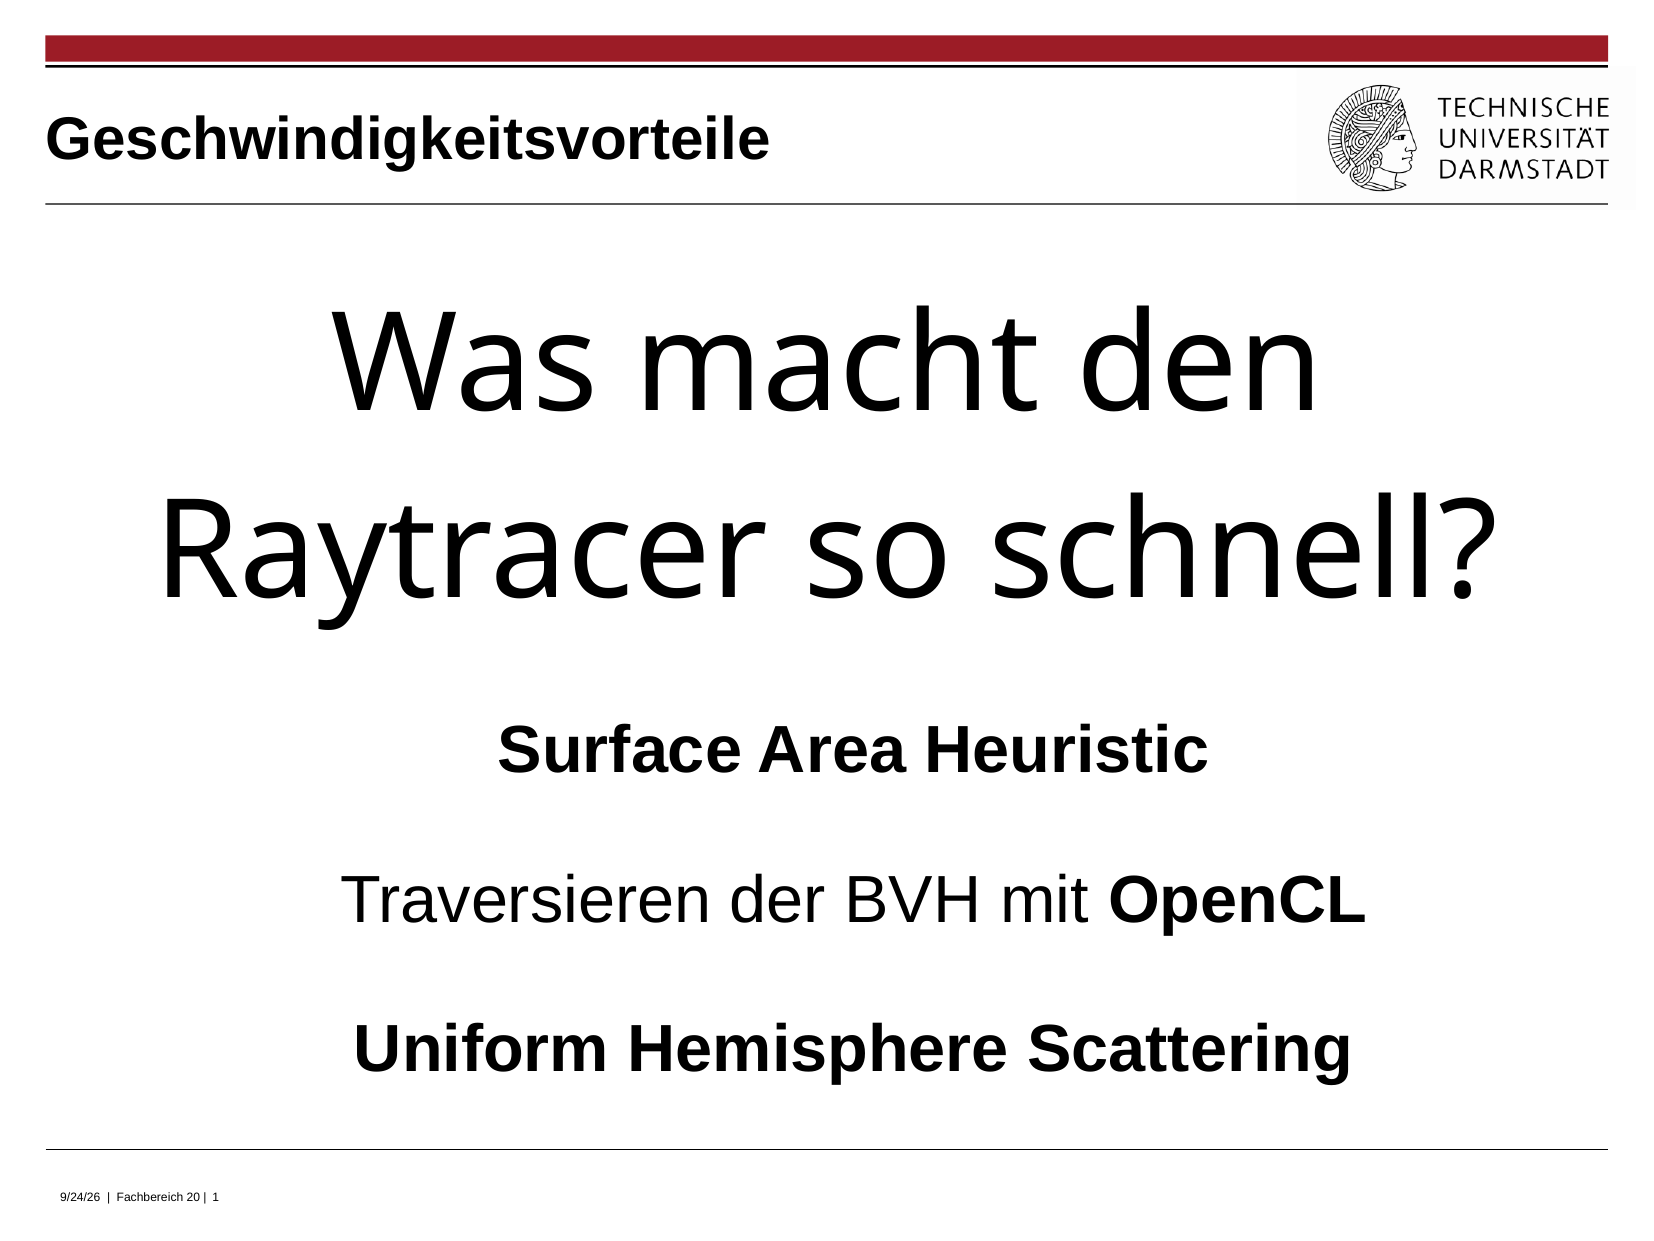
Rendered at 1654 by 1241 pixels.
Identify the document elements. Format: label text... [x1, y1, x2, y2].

picture [1296, 66, 1636, 210]
subtitle Was macht den Raytracer so schnell? Surface Area Heuristic Traversieren der BVH mit OpenCL Uniform Hemisphere Scattering [50, 225, 1604, 1125]
title Geschwindigkeitsvorteile [45, 48, 1247, 200]
